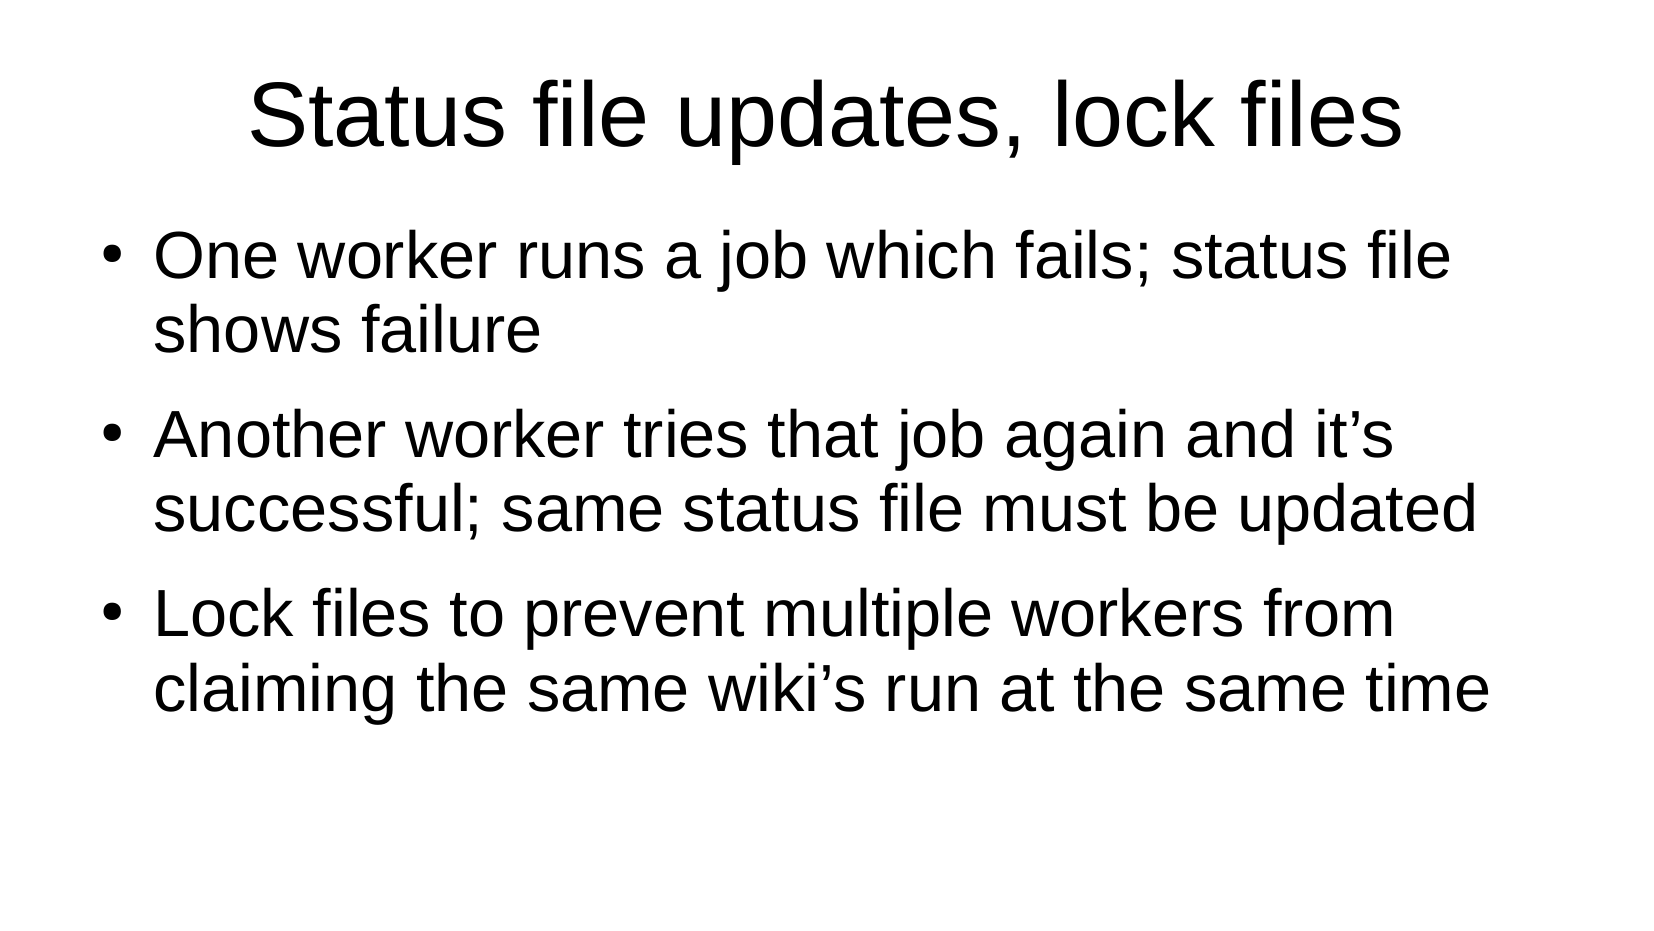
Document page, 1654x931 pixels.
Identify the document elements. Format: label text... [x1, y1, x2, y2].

list One worker runs a job which fails; status file shows failure Another worker tries that job again and it’s successful; same status file must be updated Lock files to prevent multiple workers from claiming the same wiki’s run at the same time [82, 217, 1571, 758]
title Status file updates, lock files [82, 37, 1571, 193]
